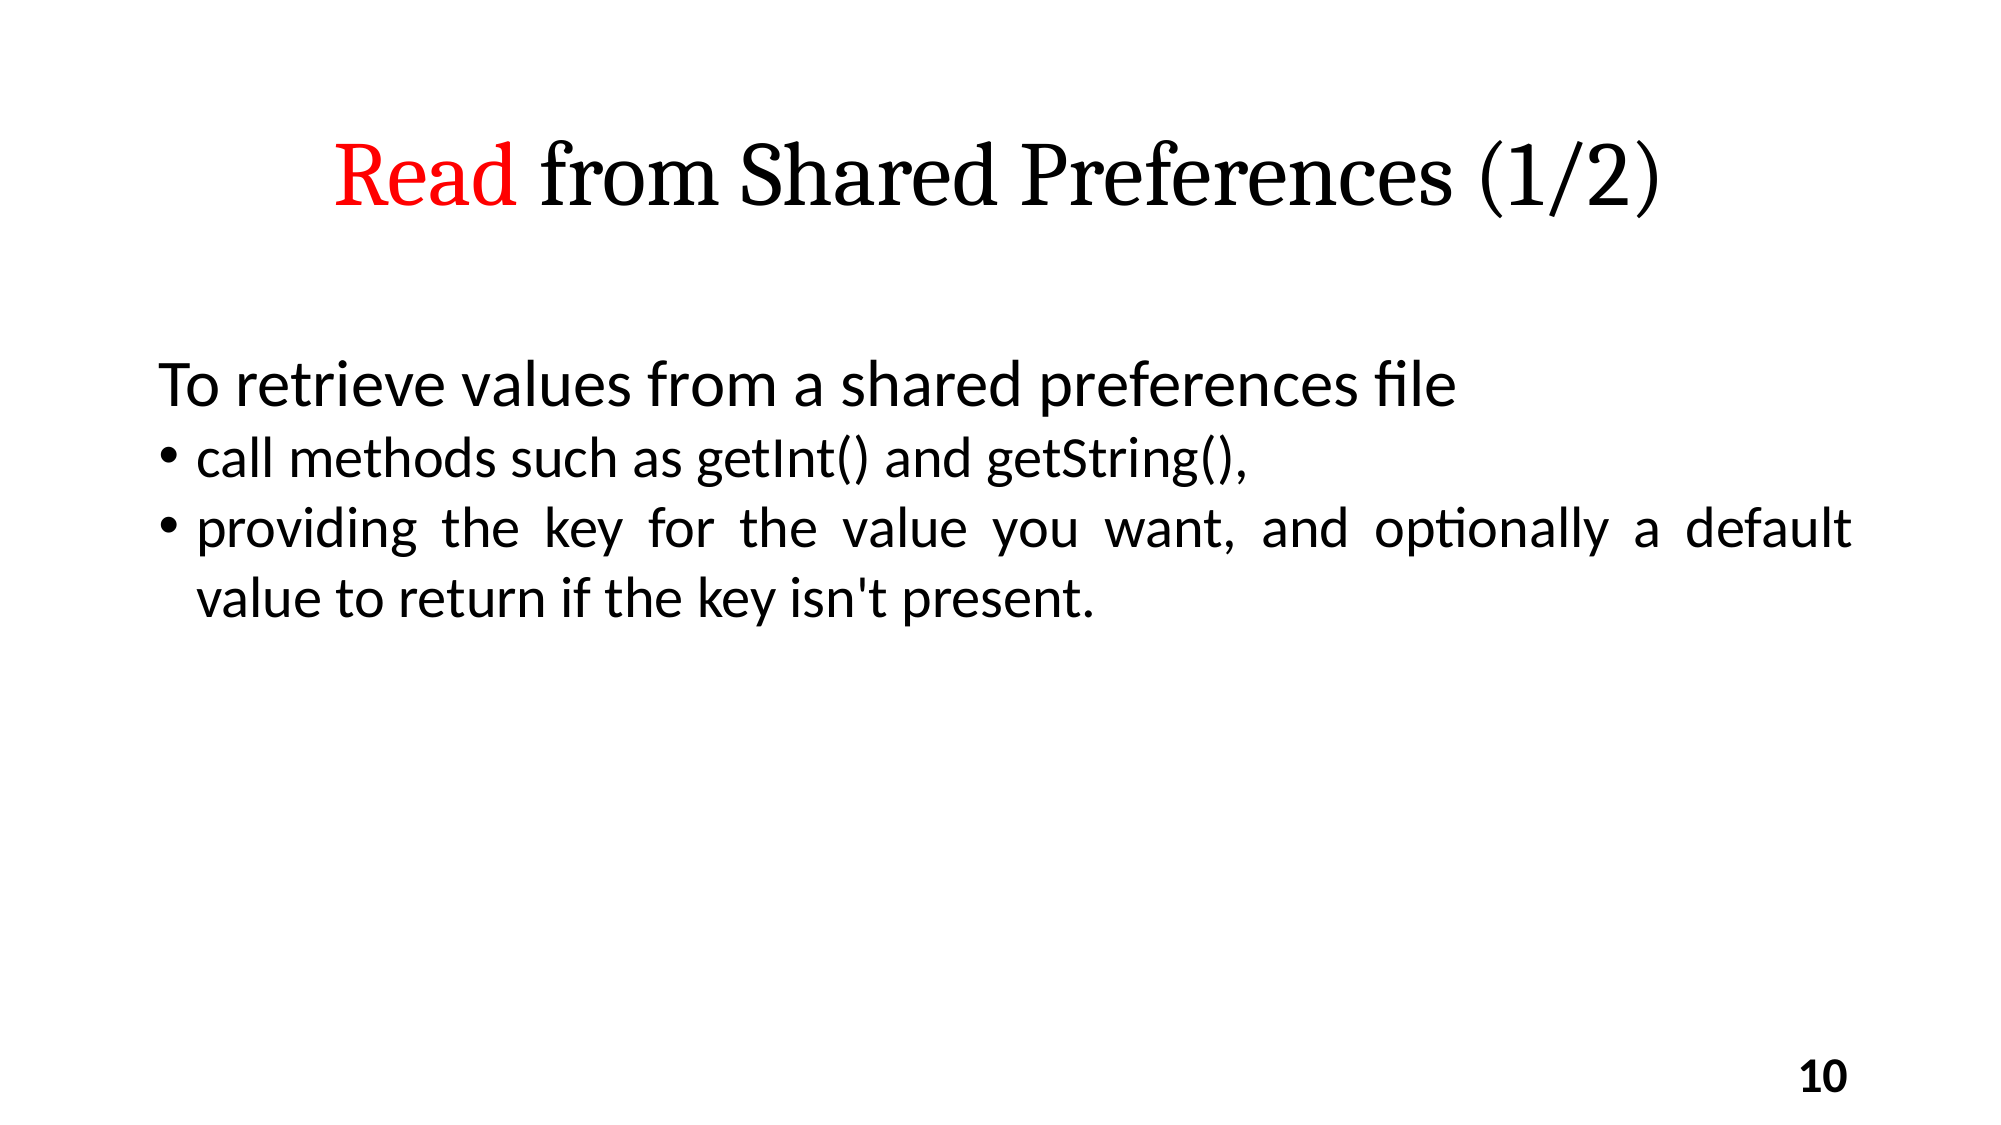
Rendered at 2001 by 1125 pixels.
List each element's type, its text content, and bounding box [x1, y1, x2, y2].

text_box Read from Shared Preferences (1/2) [137, 59, 1863, 278]
text_box To retrieve values from a shared preferences file call methods such as getInt() and getString(), providing the key for the value you want, and optionally a default value to return if the key isn't present. [143, 261, 1869, 991]
text_box <number> [1412, 1042, 1863, 1103]
